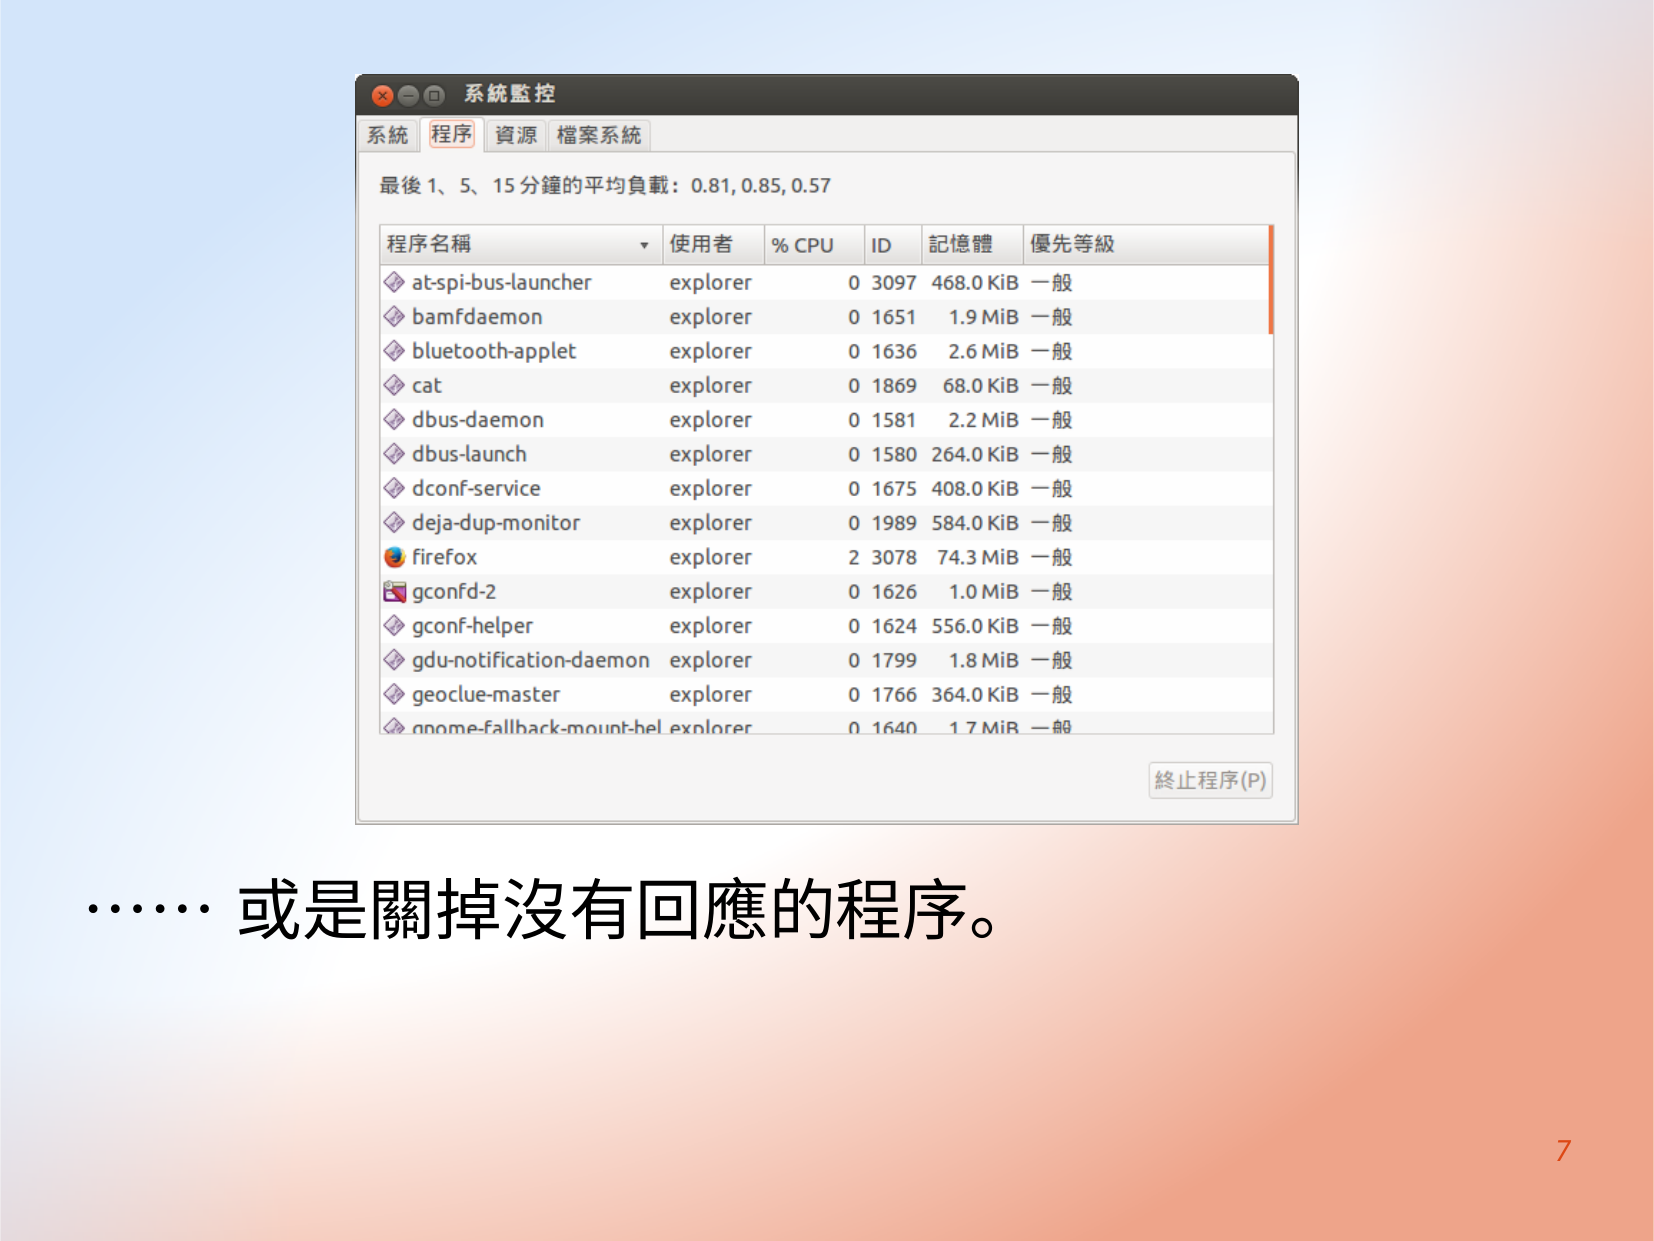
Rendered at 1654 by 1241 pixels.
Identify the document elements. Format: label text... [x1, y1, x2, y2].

list ……或是關掉沒有回應的程序。 [82, 857, 1571, 1201]
picture [0, 0, 1654, 1241]
